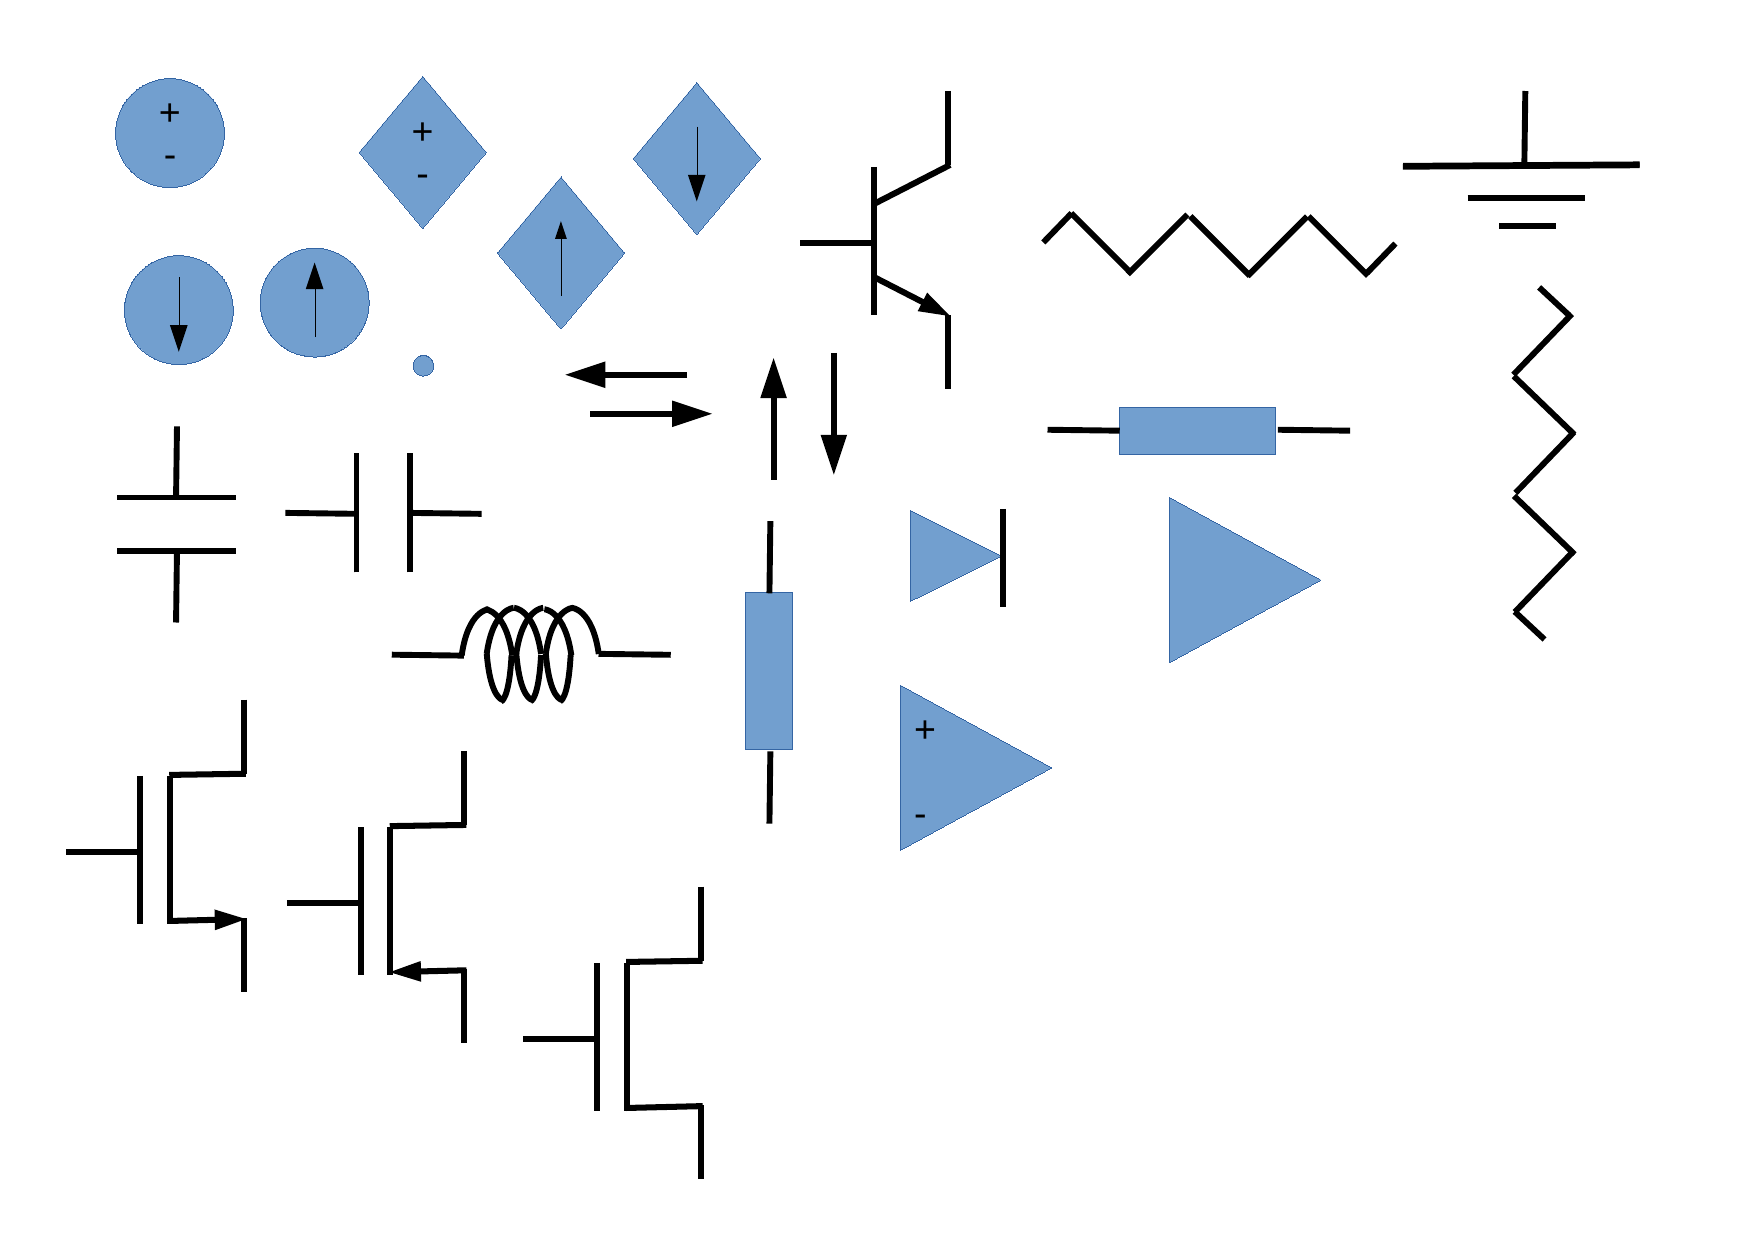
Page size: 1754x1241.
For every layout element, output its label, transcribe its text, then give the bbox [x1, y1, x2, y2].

text_box + - [899, 700, 952, 842]
text_box [900, 685, 928, 700]
text_box [800, 86, 1097, 392]
text_box [1119, 407, 1276, 455]
text_box [124, 255, 234, 365]
text_box [413, 355, 434, 377]
text_box [952, 713, 1052, 823]
text_box [900, 842, 916, 851]
text_box [745, 592, 793, 750]
text_box [633, 82, 761, 235]
text_box [98, 866, 395, 1172]
text_box + - [115, 78, 225, 188]
text_box [497, 176, 625, 329]
text_box + - [359, 76, 487, 229]
text_box [1169, 497, 1321, 663]
text_box [910, 510, 1000, 602]
text_box [260, 248, 370, 358]
